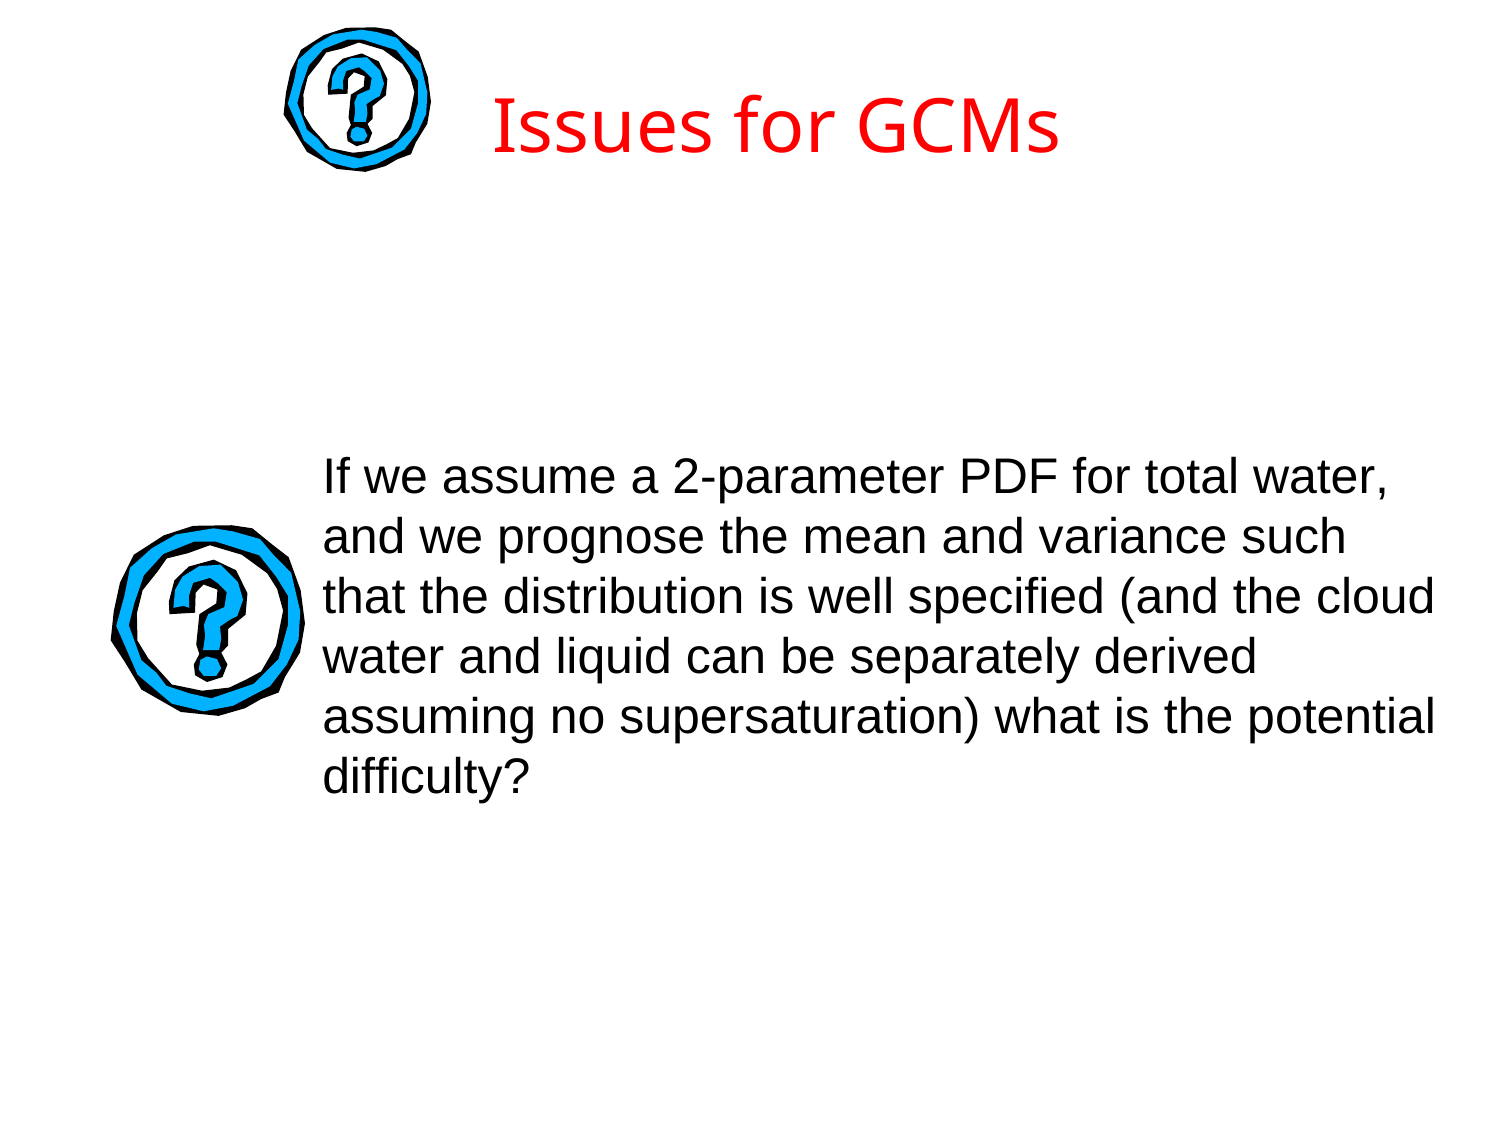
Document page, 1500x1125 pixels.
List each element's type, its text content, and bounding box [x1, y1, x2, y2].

picture [283, 27, 431, 172]
text_box If we assume a 2-parameter PDF for total water, and we prognose the mean and variance such that the distribution is well specified (and the cloud water and liquid can be separately derived assuming no supersaturation) what is the potential difficulty? [307, 435, 1456, 811]
title Issues for GCMs [177, 54, 1378, 192]
picture [110, 525, 305, 716]
